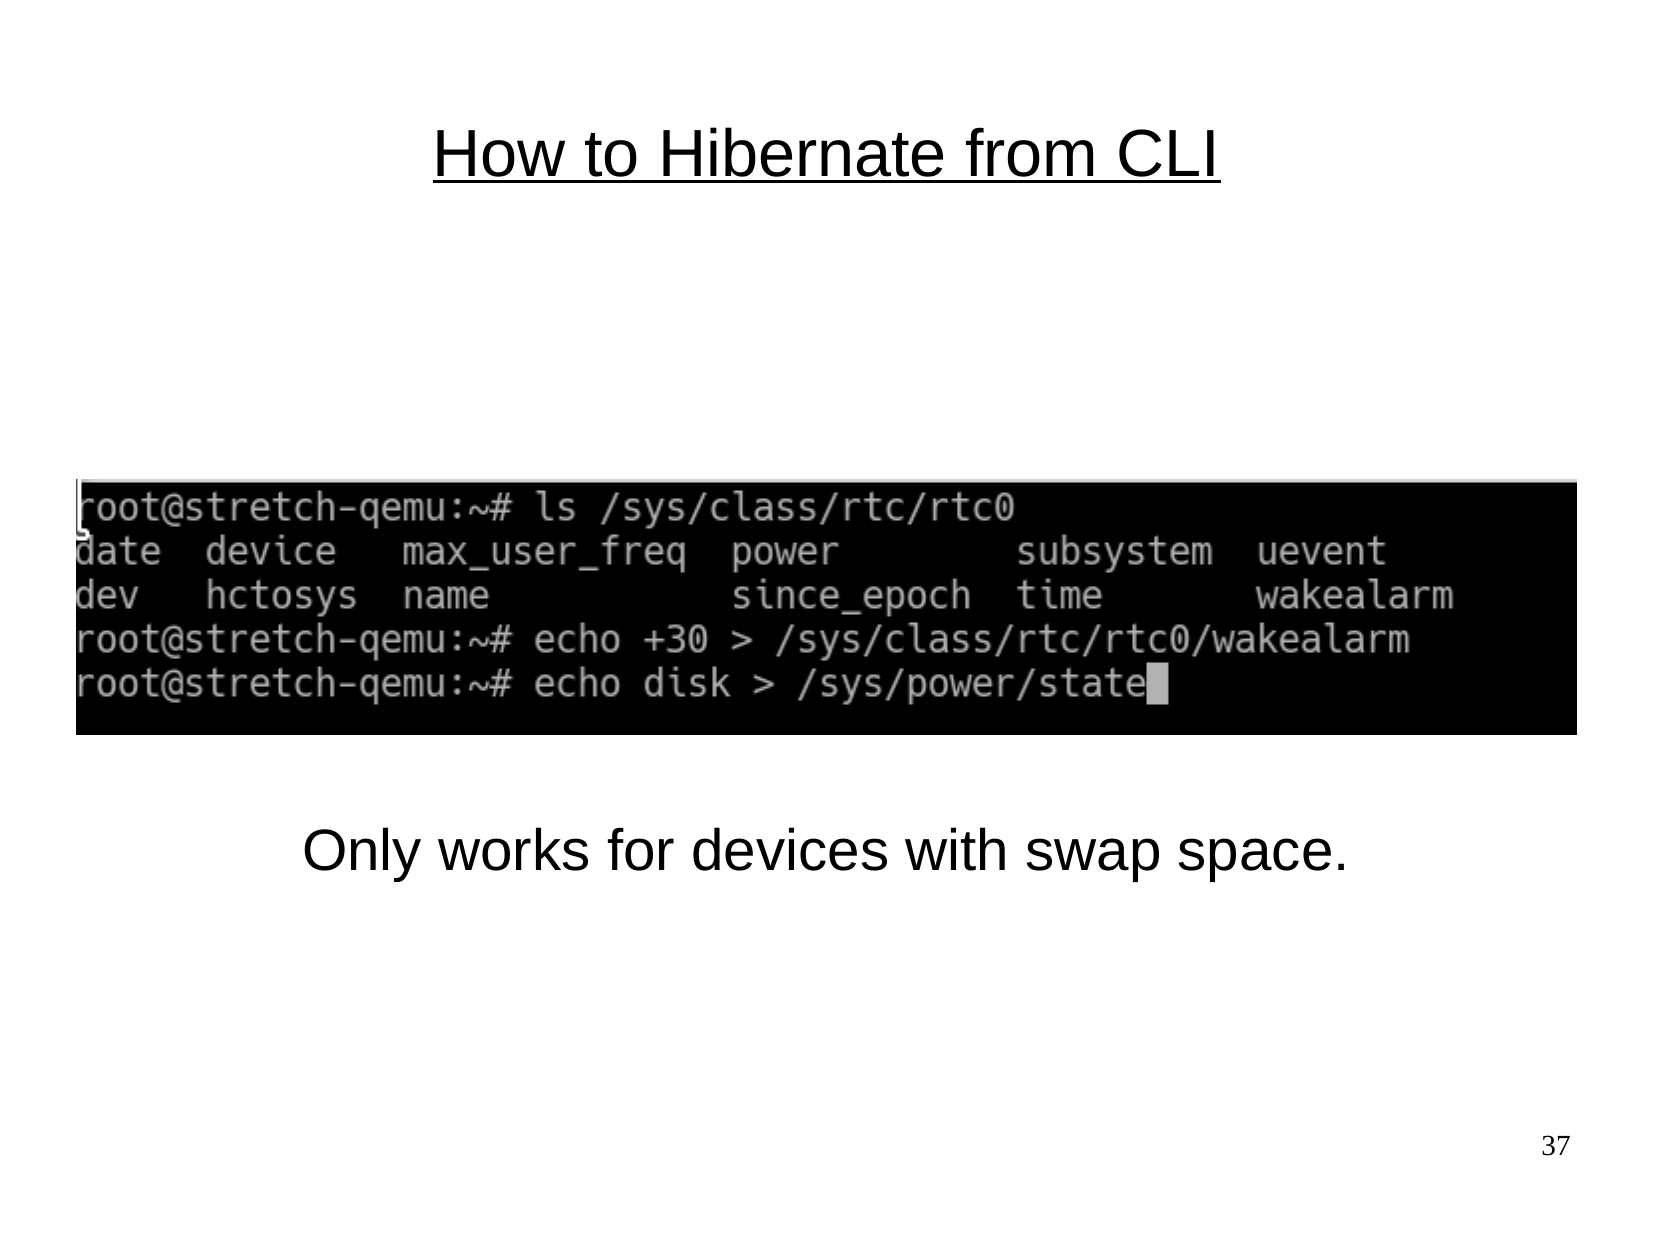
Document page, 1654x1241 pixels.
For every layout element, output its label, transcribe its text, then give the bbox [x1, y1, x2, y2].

picture [76, 479, 1577, 736]
title How to Hibernate from CLI [82, 49, 1571, 257]
text_box Only works for devices with swap space. [288, 810, 1366, 890]
